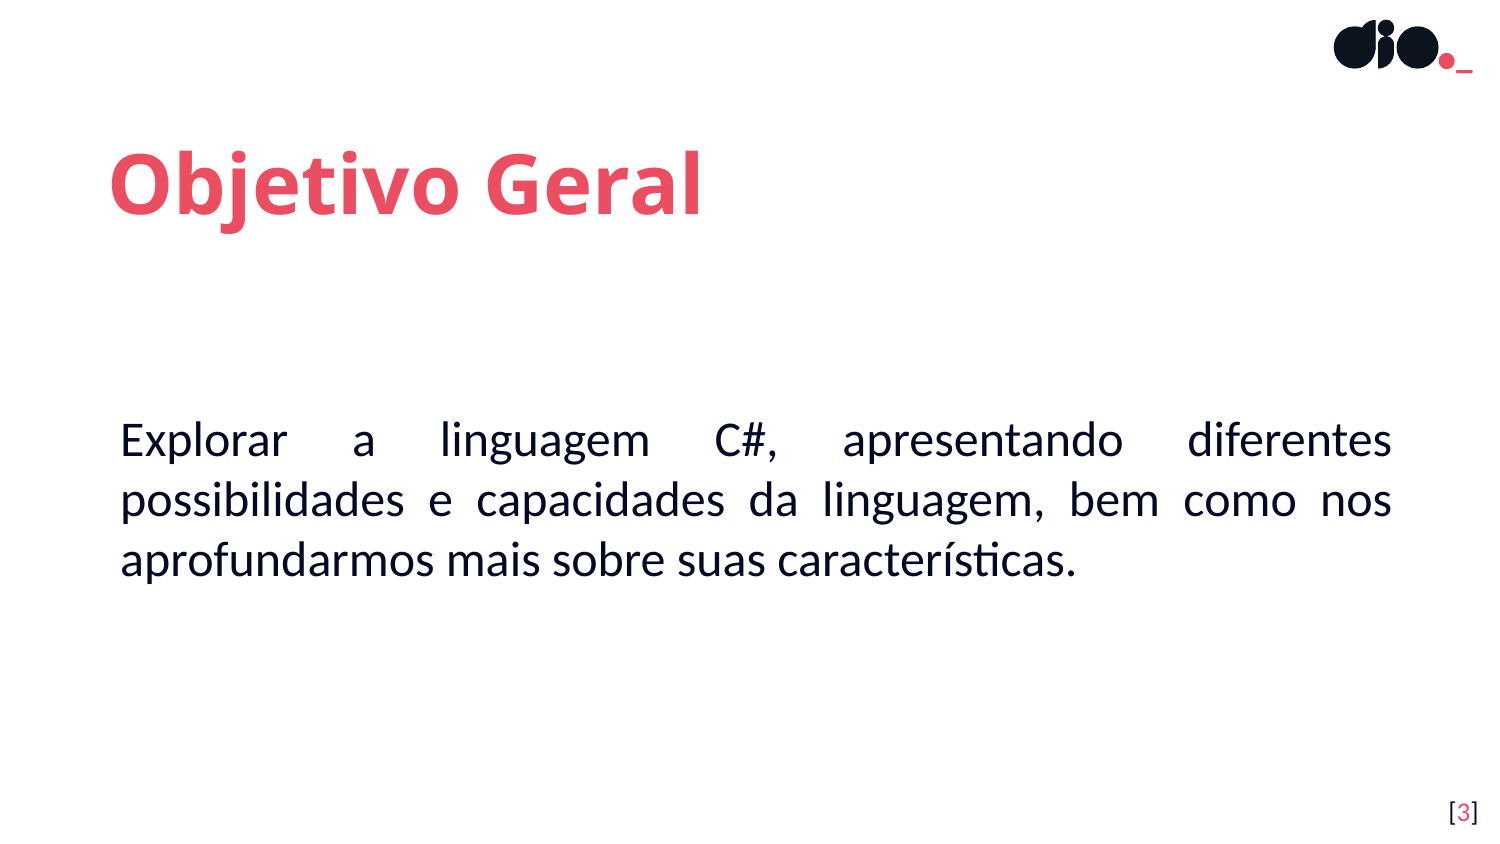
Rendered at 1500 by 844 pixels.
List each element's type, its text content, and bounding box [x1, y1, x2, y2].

text_box Objetivo Geral [92, 104, 1408, 243]
text_box Explorar a linguagem C#, apresentando diferentes possibilidades e capacidades da linguagem, bem como nos aprofundarmos mais sobre suas características. [92, 304, 1408, 749]
picture [1333, 19, 1473, 74]
slide_number [<number>] [1403, 779, 1494, 844]
